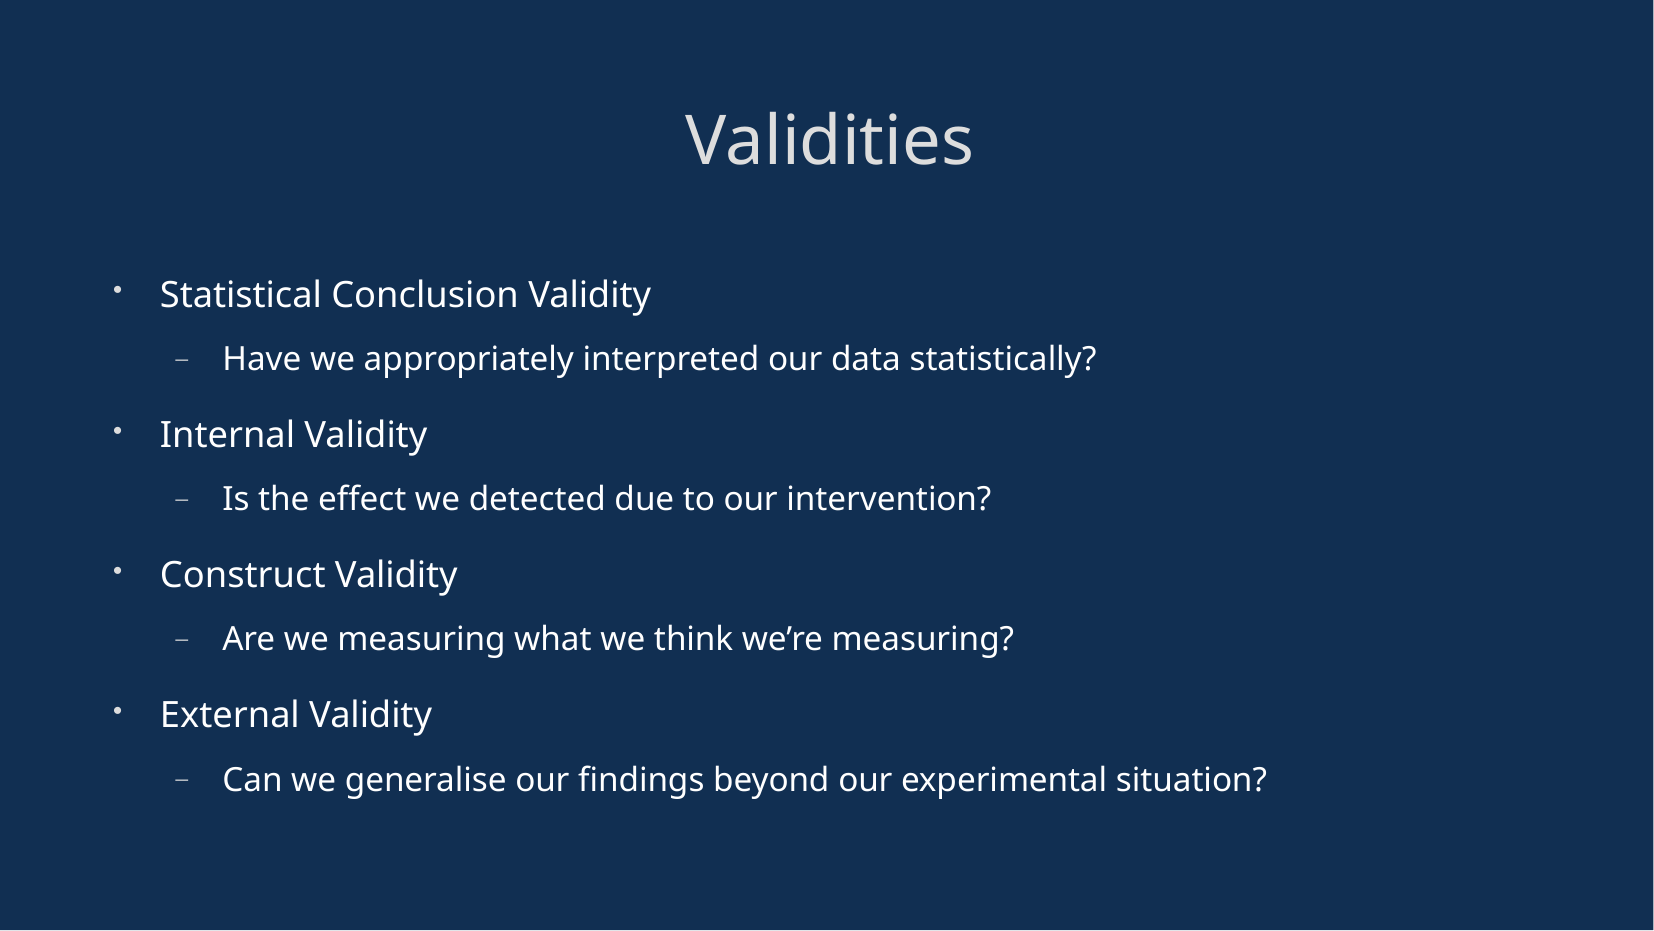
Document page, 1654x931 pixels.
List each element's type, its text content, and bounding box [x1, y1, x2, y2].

list Statistical Conclusion Validity Have we appropriately interpreted our data statistically? Internal Validity Is the effect we detected due to our intervention? Construct Validity Are we measuring what we think we’re measuring? External Validity Can we generalise our findings beyond our experimental situation? [97, 268, 1563, 806]
title Validities [97, 56, 1563, 220]
